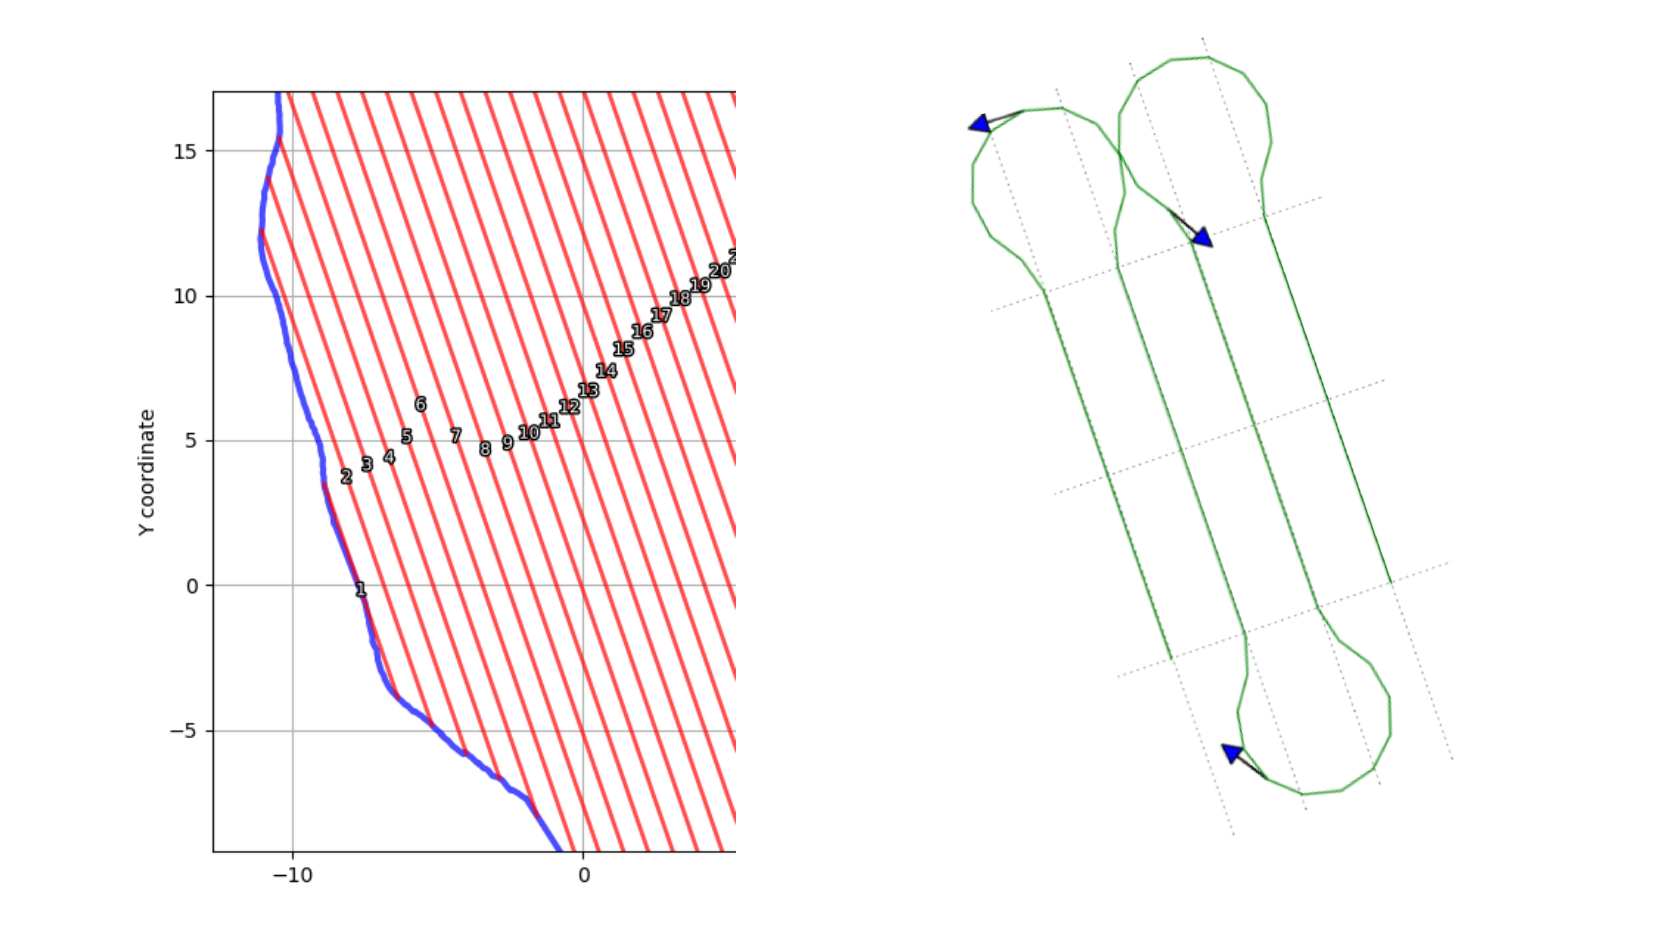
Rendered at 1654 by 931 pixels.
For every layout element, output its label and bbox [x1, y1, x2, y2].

picture [61, 0, 736, 931]
picture [928, 16, 1513, 854]
